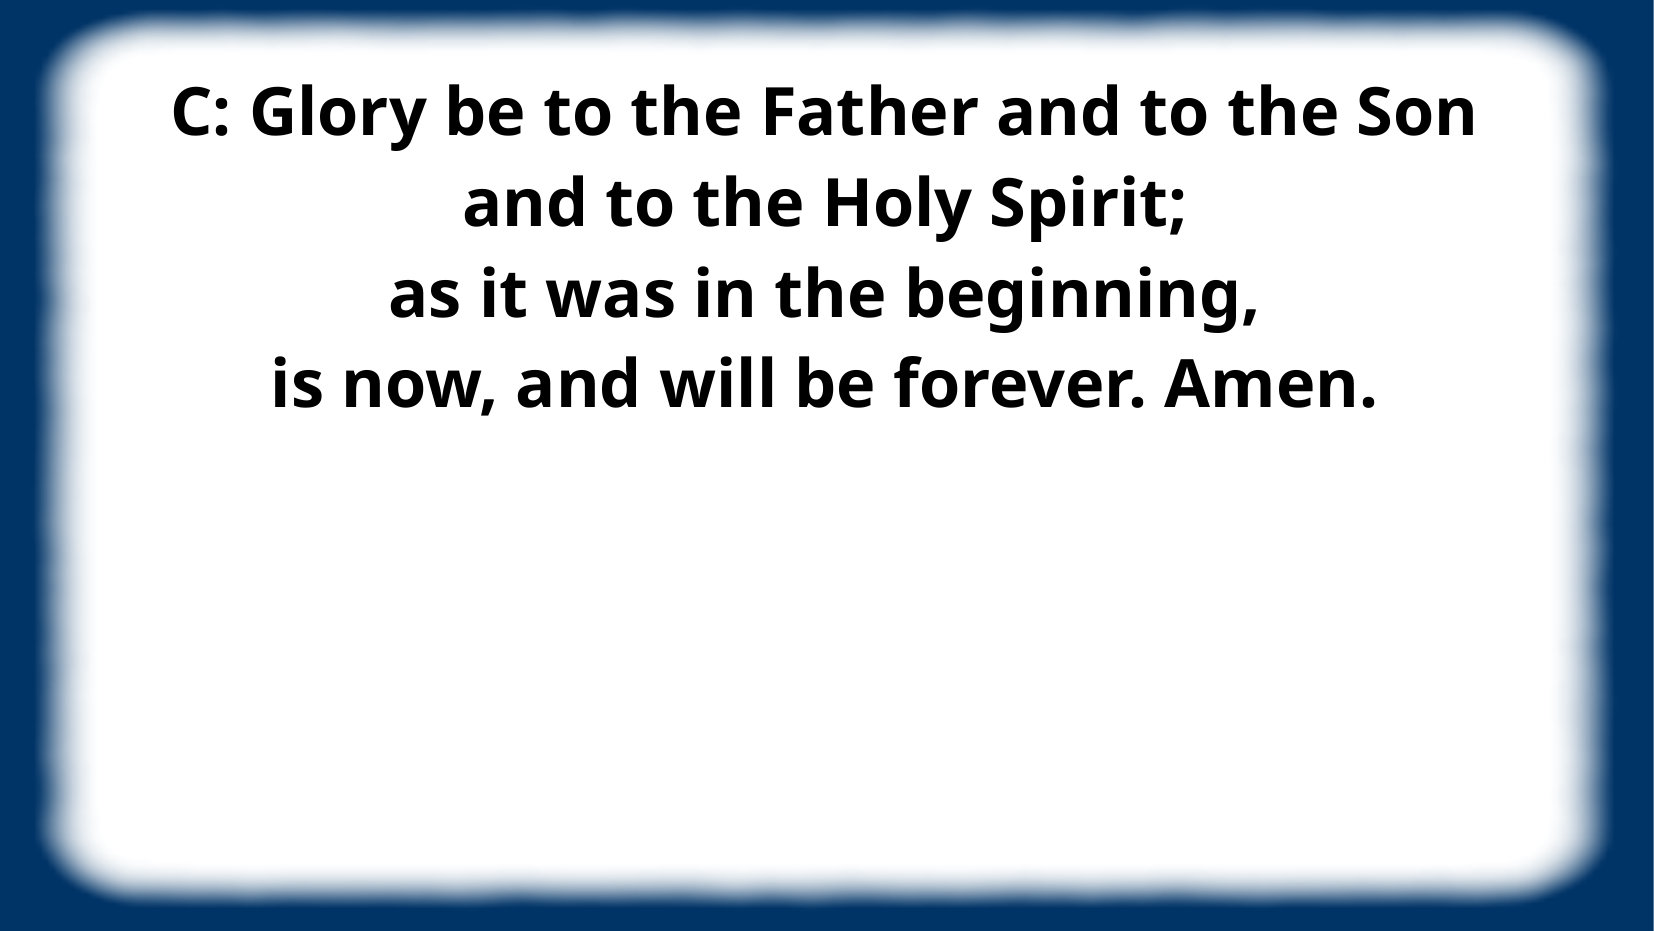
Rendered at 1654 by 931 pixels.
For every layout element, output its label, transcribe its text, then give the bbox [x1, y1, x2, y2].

picture [0, 0, 1654, 931]
text_box C: Glory be to the Father and to the Son and to the Holy Spirit; as it was in the beginning, is now, and will be forever. Amen. [120, 56, 1531, 451]
